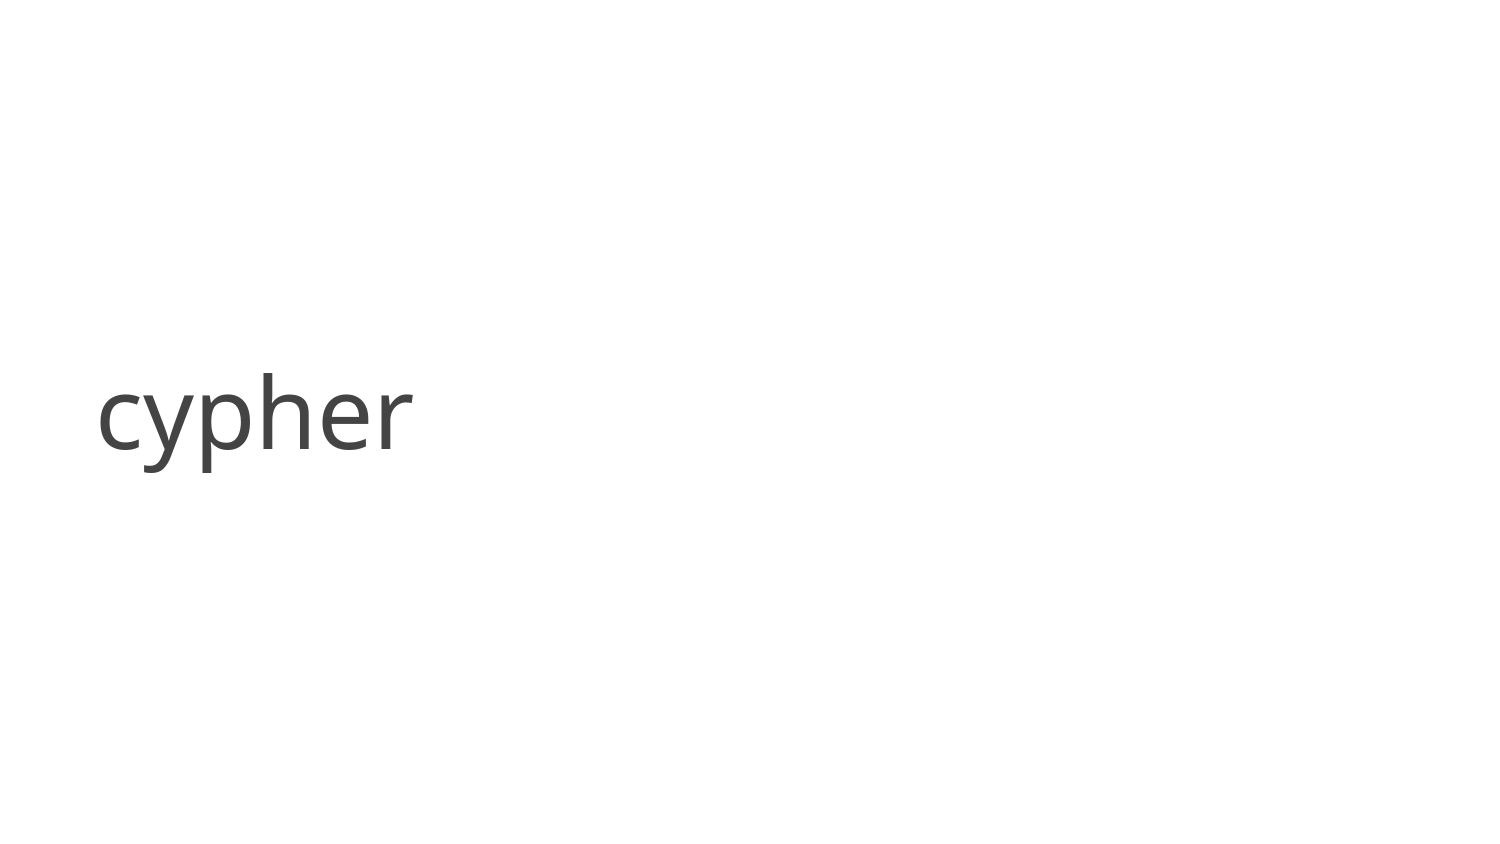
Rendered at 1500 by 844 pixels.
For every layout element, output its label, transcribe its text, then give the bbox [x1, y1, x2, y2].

title cypher [80, 73, 1125, 745]
